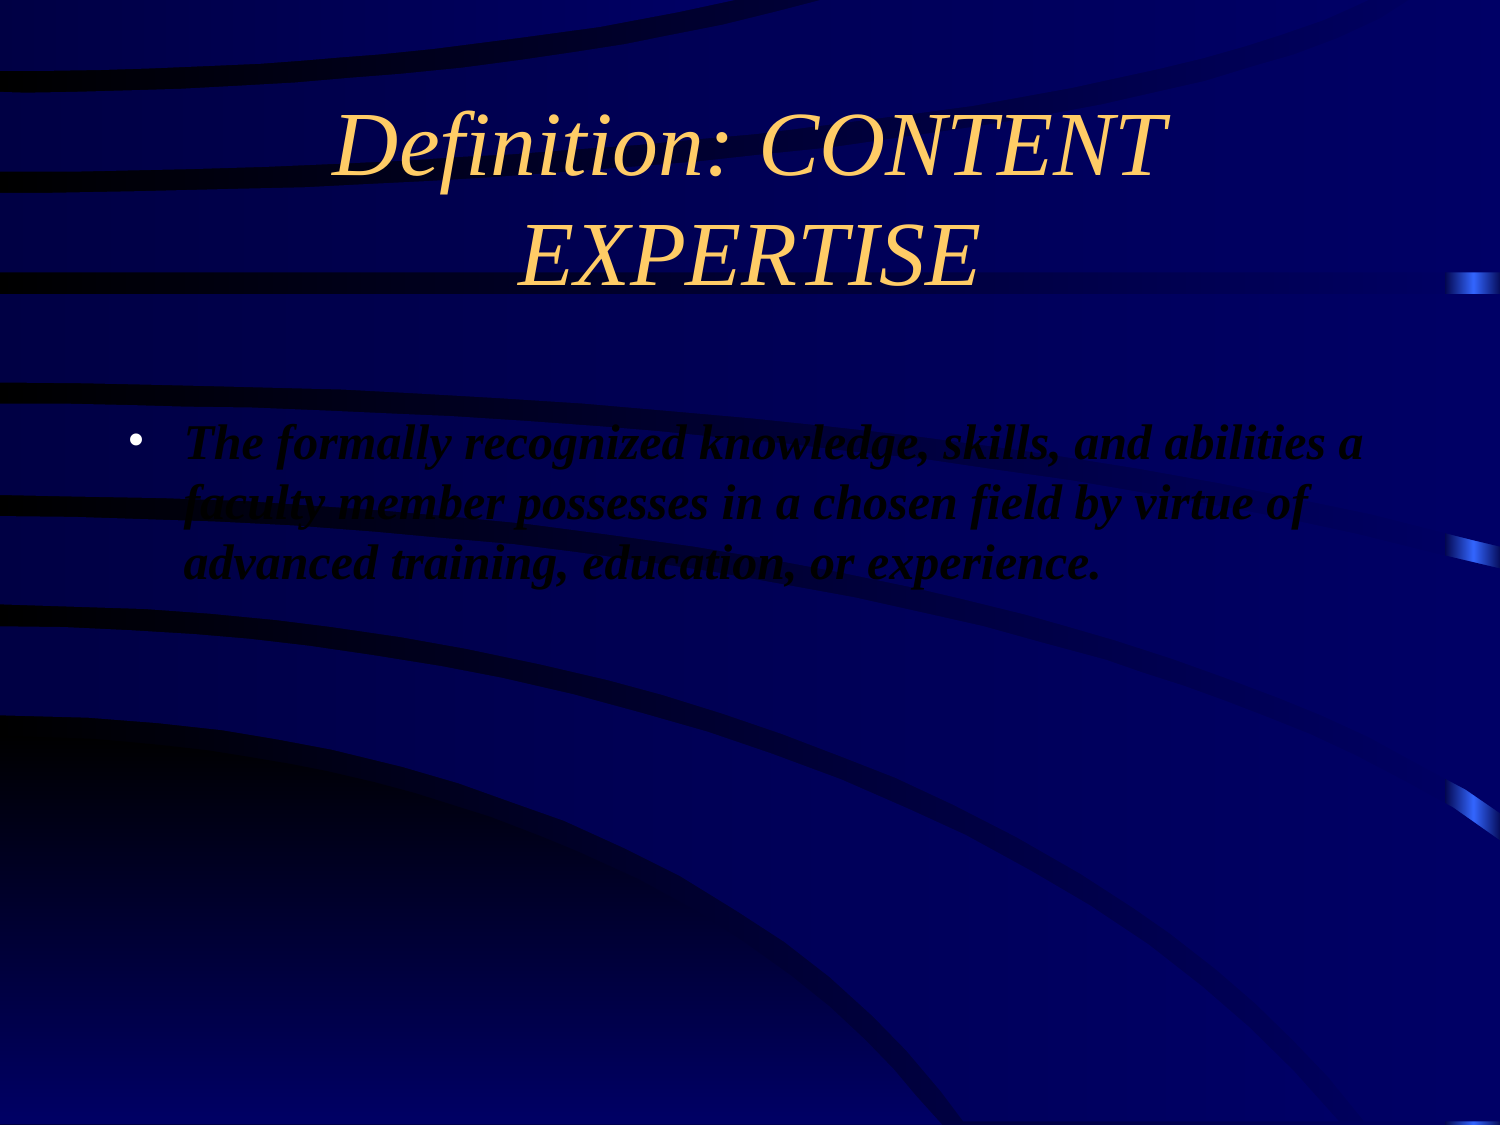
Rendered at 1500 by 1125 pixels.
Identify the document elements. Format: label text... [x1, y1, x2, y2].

list The formally recognized knowledge, skills, and abilities a faculty member possesses in a chosen field by virtue of advanced training, education, or experience. [112, 324, 1388, 1000]
title Definition: CONTENT EXPERTISE [112, 99, 1388, 288]
